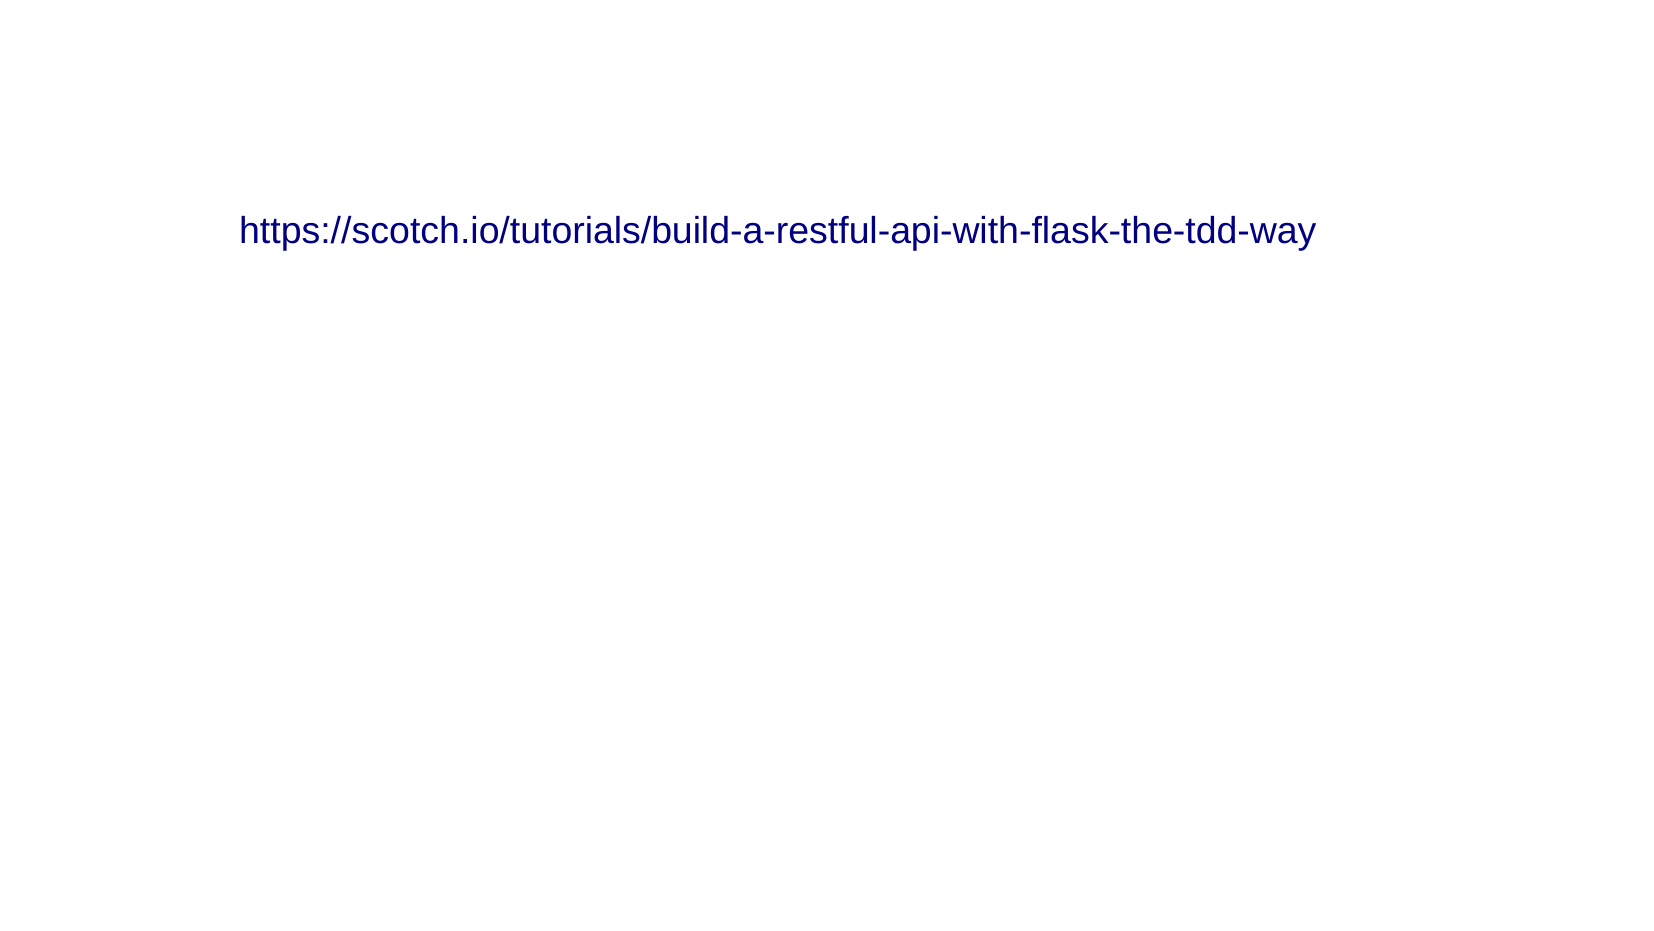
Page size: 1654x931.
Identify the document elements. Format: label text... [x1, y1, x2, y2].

text_box https://scotch.io/tutorials/build-a-restful-api-with-flask-the-tdd-way [224, 201, 1580, 272]
